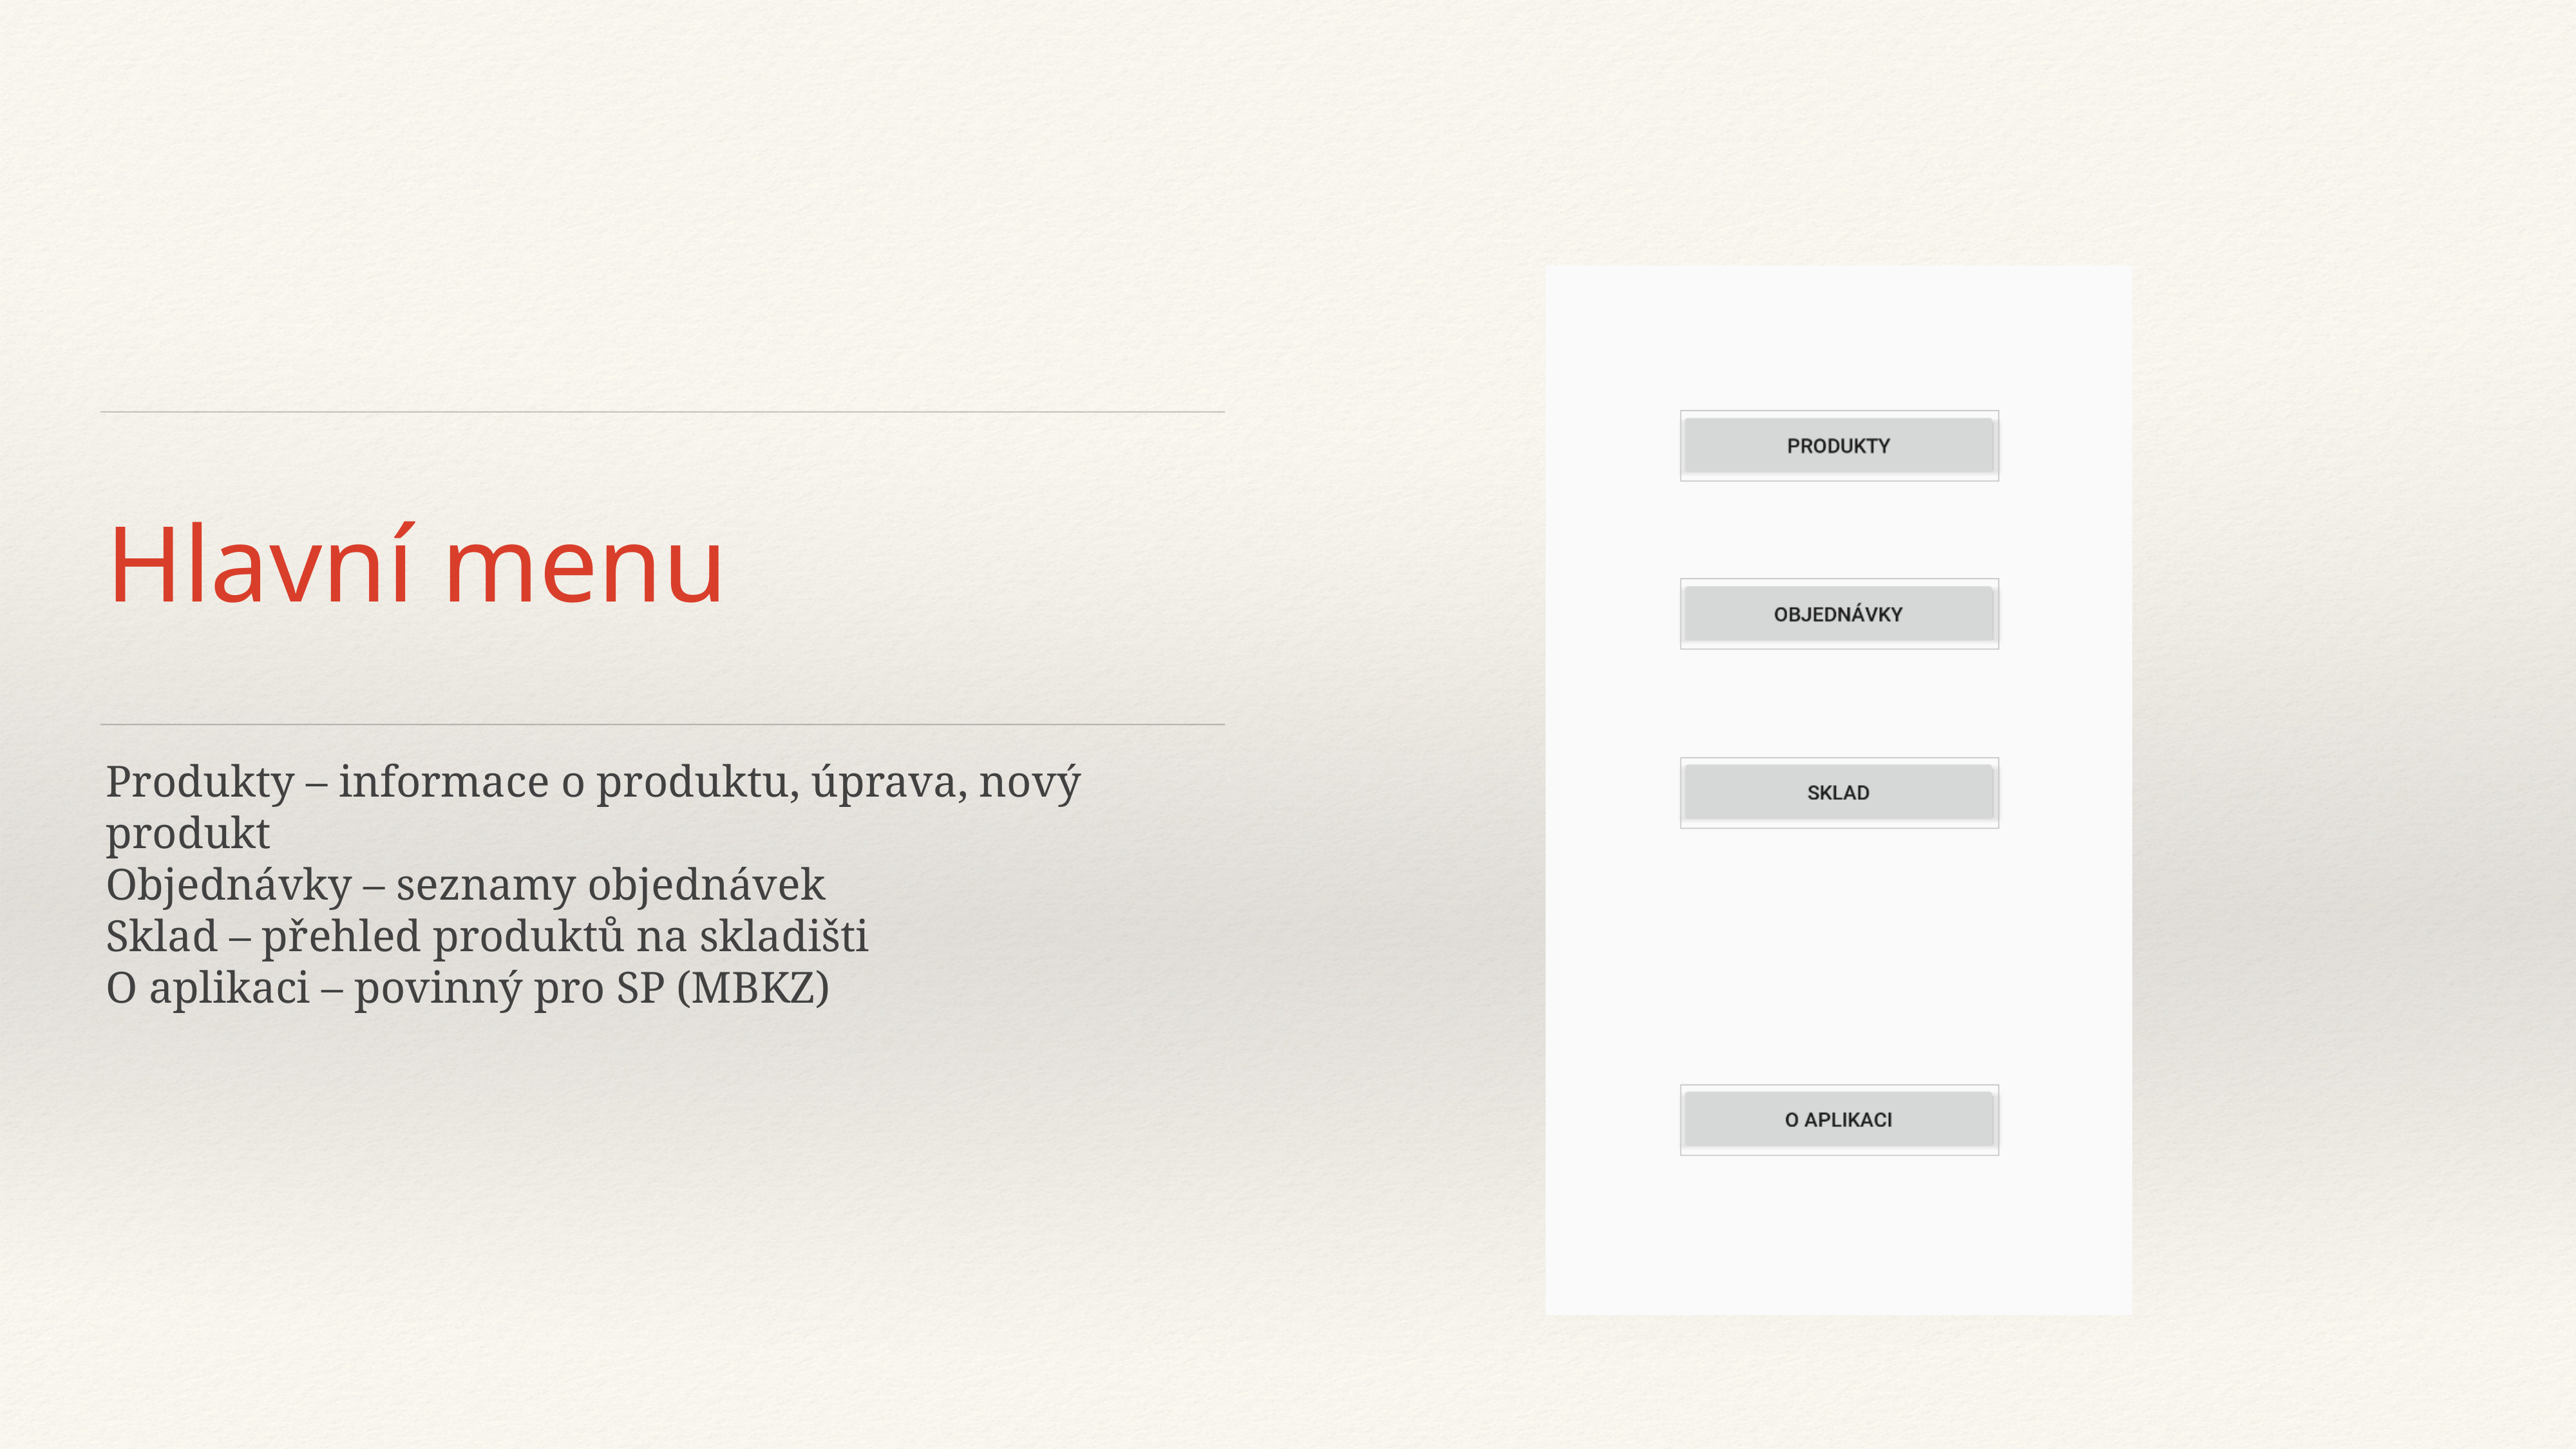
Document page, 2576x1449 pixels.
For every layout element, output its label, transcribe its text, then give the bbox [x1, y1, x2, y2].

picture [0, 0, 2576, 1449]
text_box [1760, 170, 2299, 1279]
list Produkty – informace o produktu, úprava, nový produkt Objednávky – seznamy objednávek Sklad – přehled produktů na skladišti O aplikaci – povinný pro SP (MBKZ) [100, 748, 1226, 1345]
title Hlavní menu [100, 420, 1226, 717]
